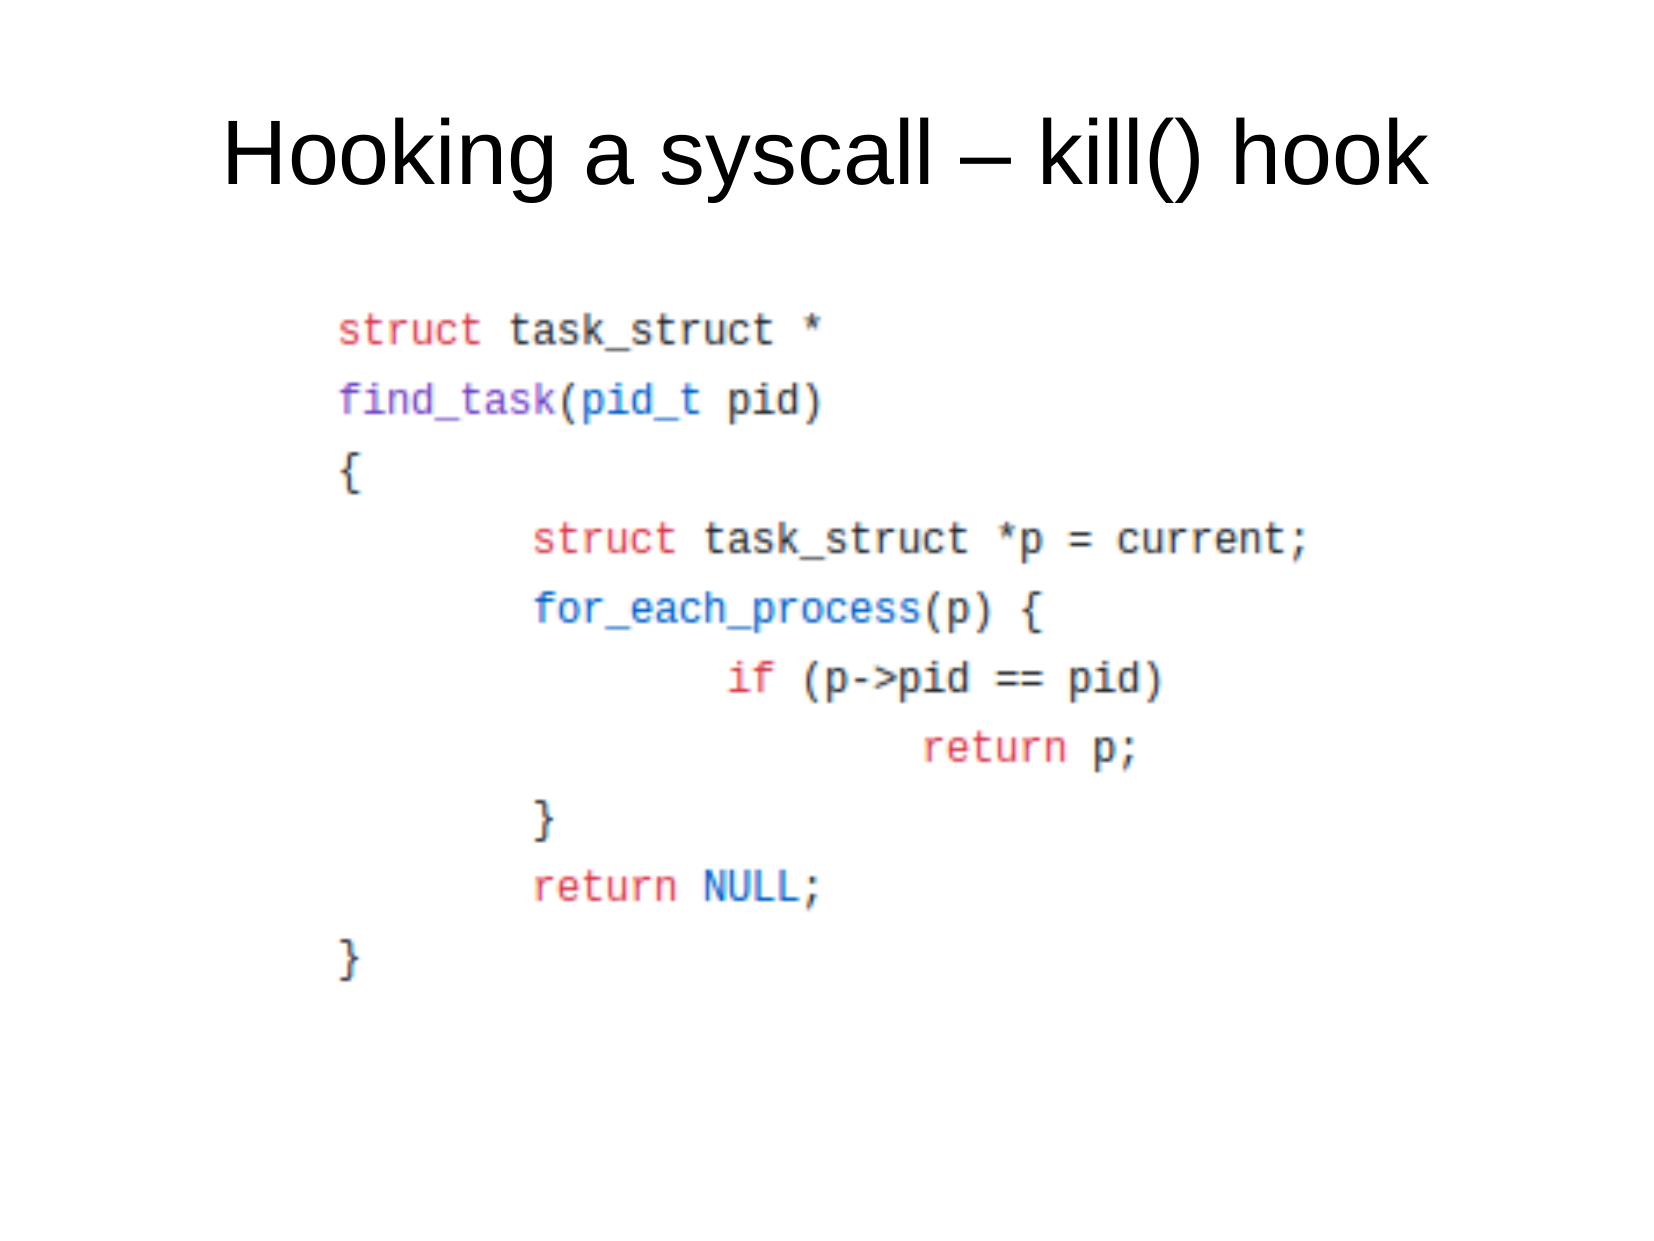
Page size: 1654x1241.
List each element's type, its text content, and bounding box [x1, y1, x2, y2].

picture [314, 290, 1340, 1010]
title Hooking a syscall – kill() hook [82, 49, 1571, 257]
